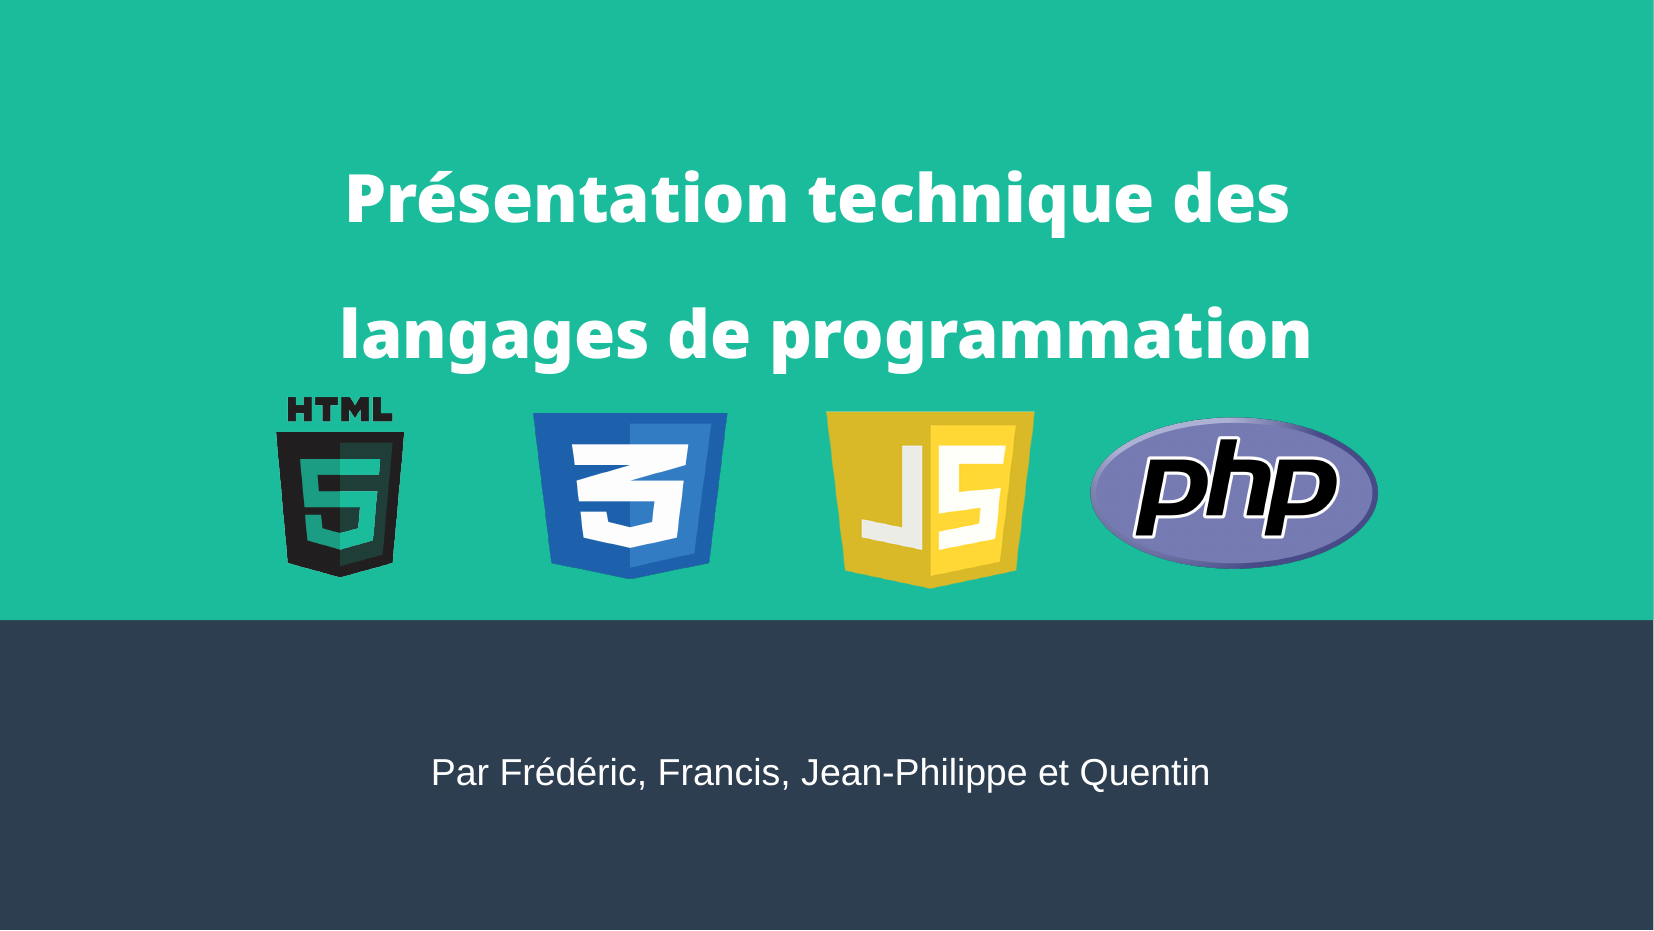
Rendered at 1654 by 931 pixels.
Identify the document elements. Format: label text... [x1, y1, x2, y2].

picture [519, 401, 1382, 599]
title Présentation technique des langages de programmation [59, 118, 1595, 367]
picture [242, 389, 438, 585]
text_box Par Frédéric, Francis, Jean-Philippe et Quentin [271, 744, 1371, 803]
